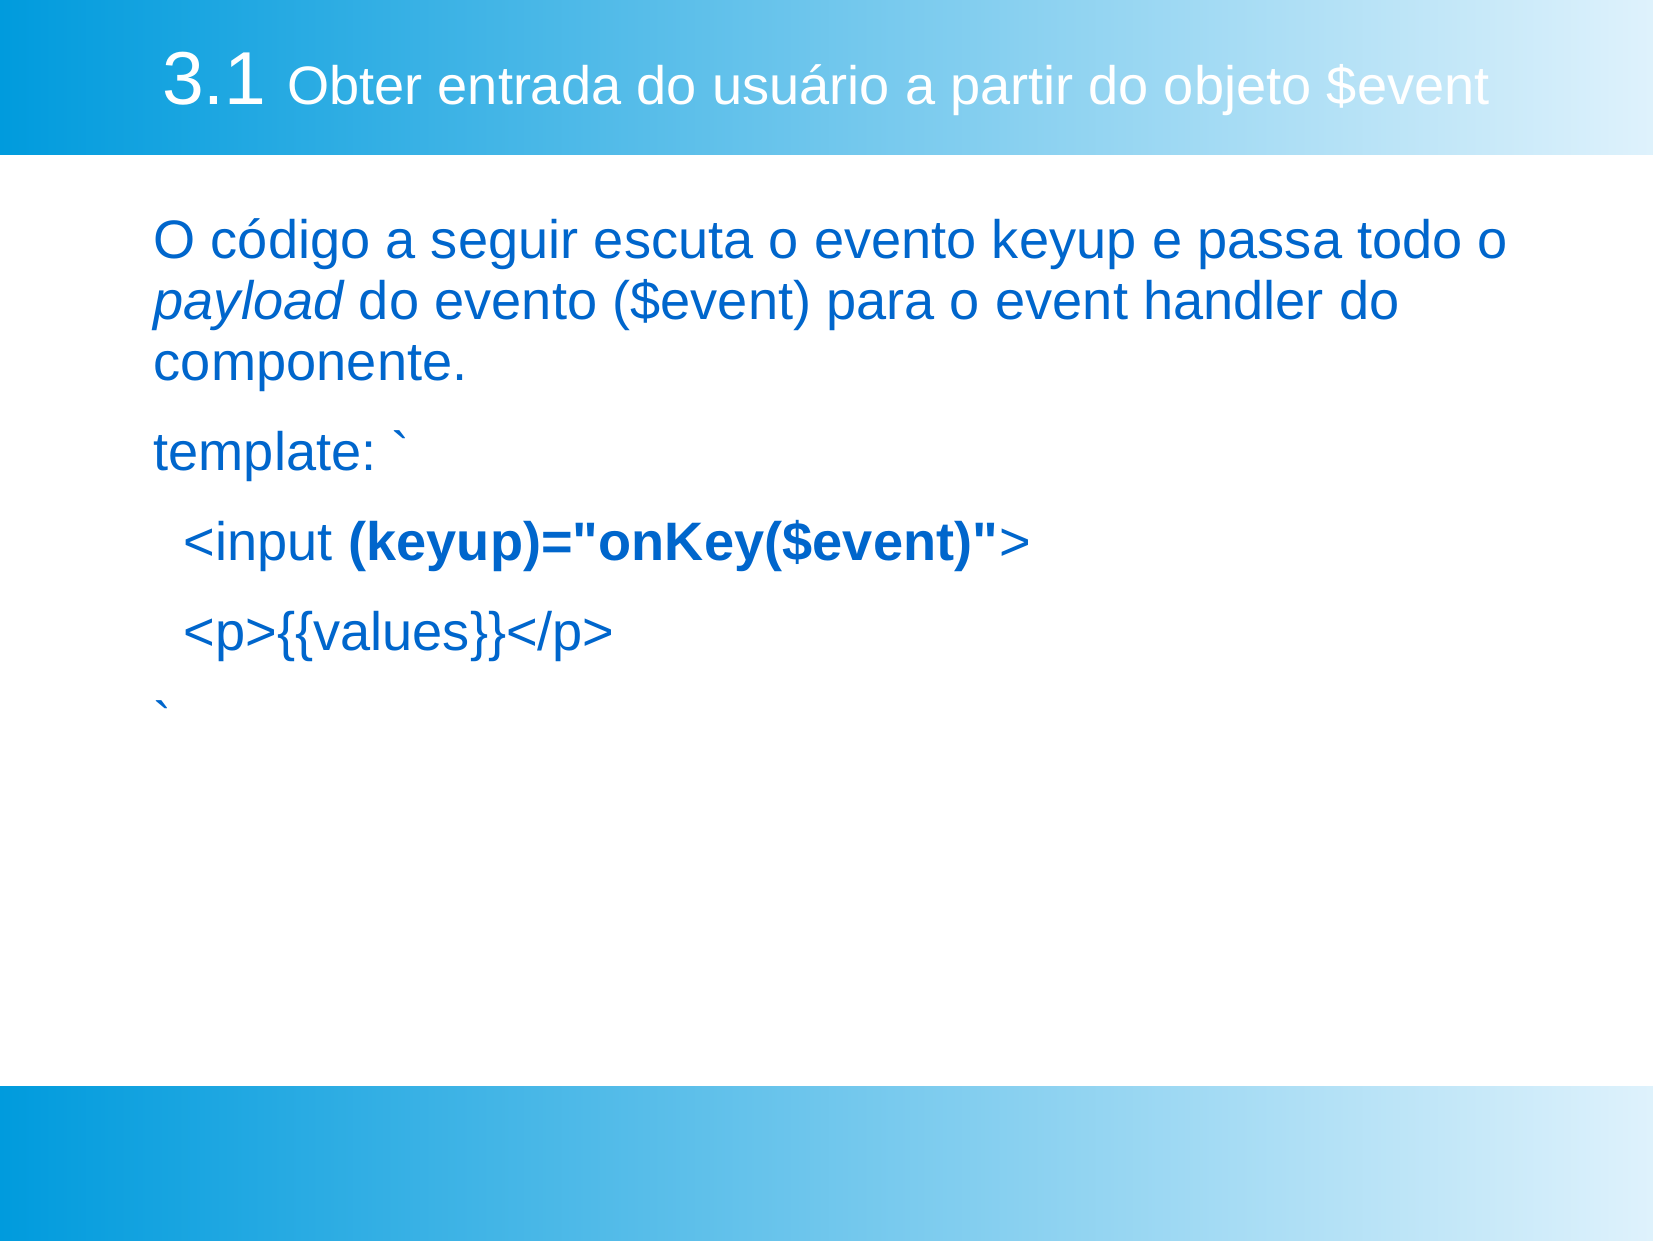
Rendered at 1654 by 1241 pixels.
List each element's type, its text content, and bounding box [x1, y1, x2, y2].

list O código a seguir escuta o evento keyup e passa todo o payload do evento ($event) para o event handler do componente. template: ` <input (keyup)="onKey($event)"> <p>{{values}}</p> ` [82, 210, 1571, 1036]
title 3.1 Obter entrada do usuário a partir do objeto $event [82, 5, 1571, 151]
